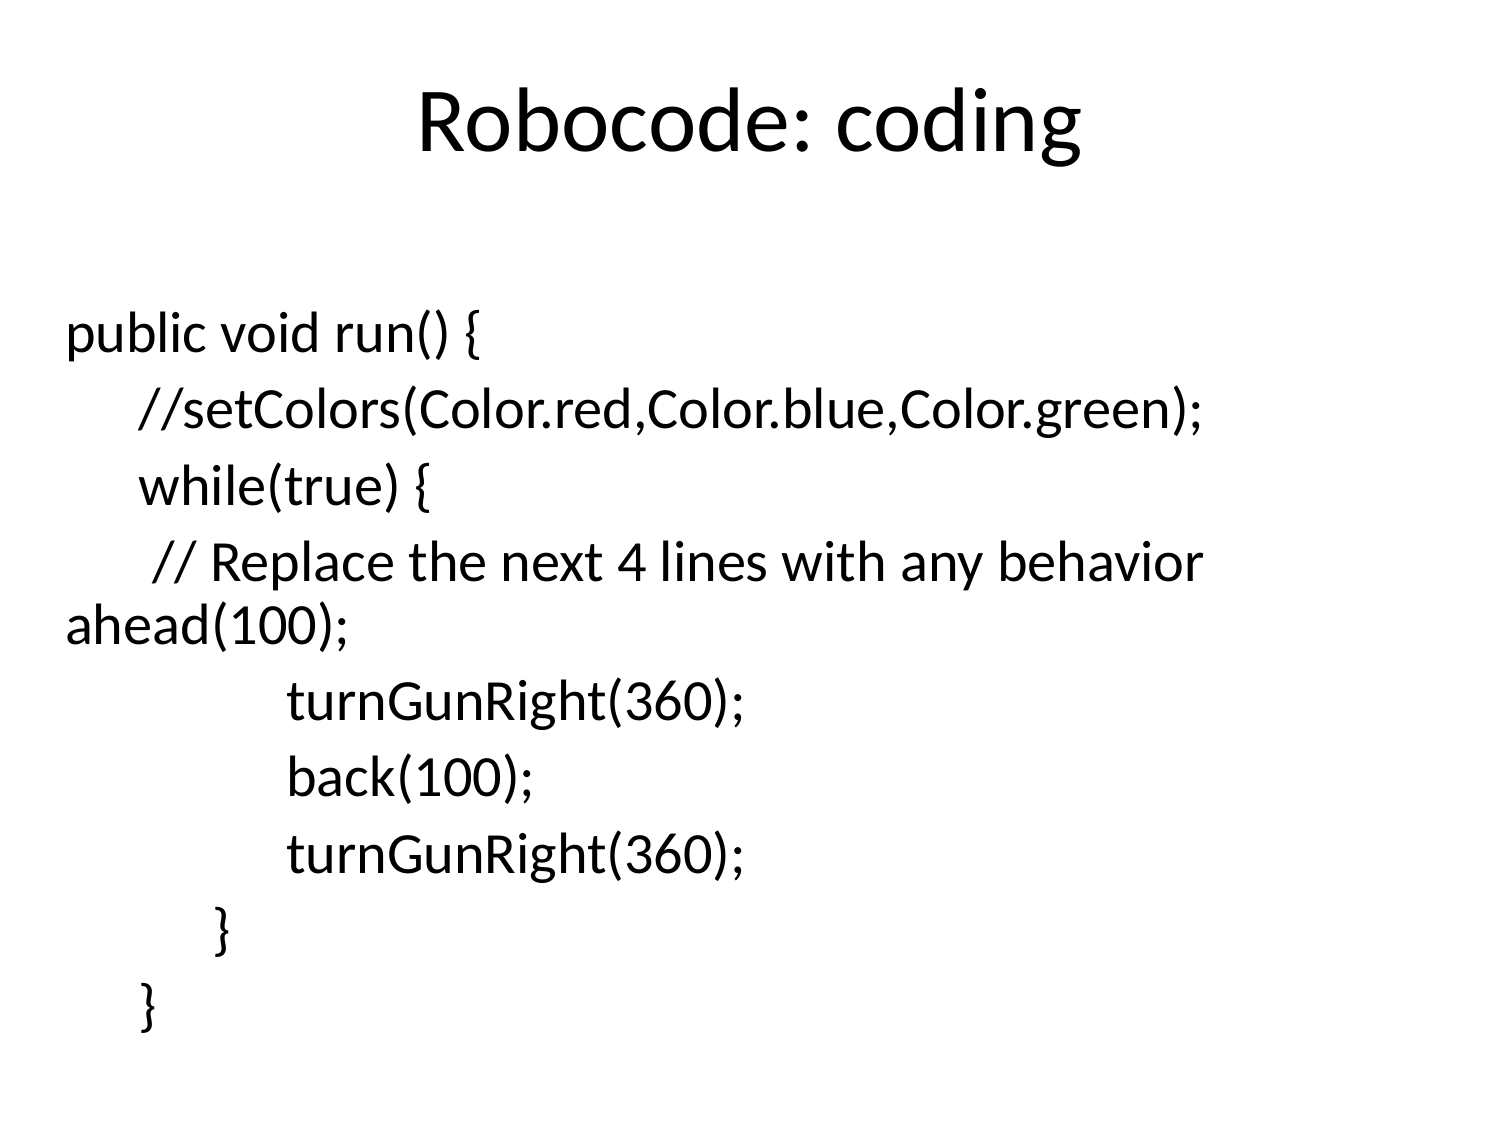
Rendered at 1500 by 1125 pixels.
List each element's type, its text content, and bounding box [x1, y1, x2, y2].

title Robocode: coding [75, 45, 1425, 233]
list public void run() { //setColors(Color.red,Color.blue,Color.green); while(true) { // Replace the next 4 lines with any behavior ahead(100); turnGunRight(360); back(100); turnGunRight(360); } } [50, 287, 1463, 1075]
